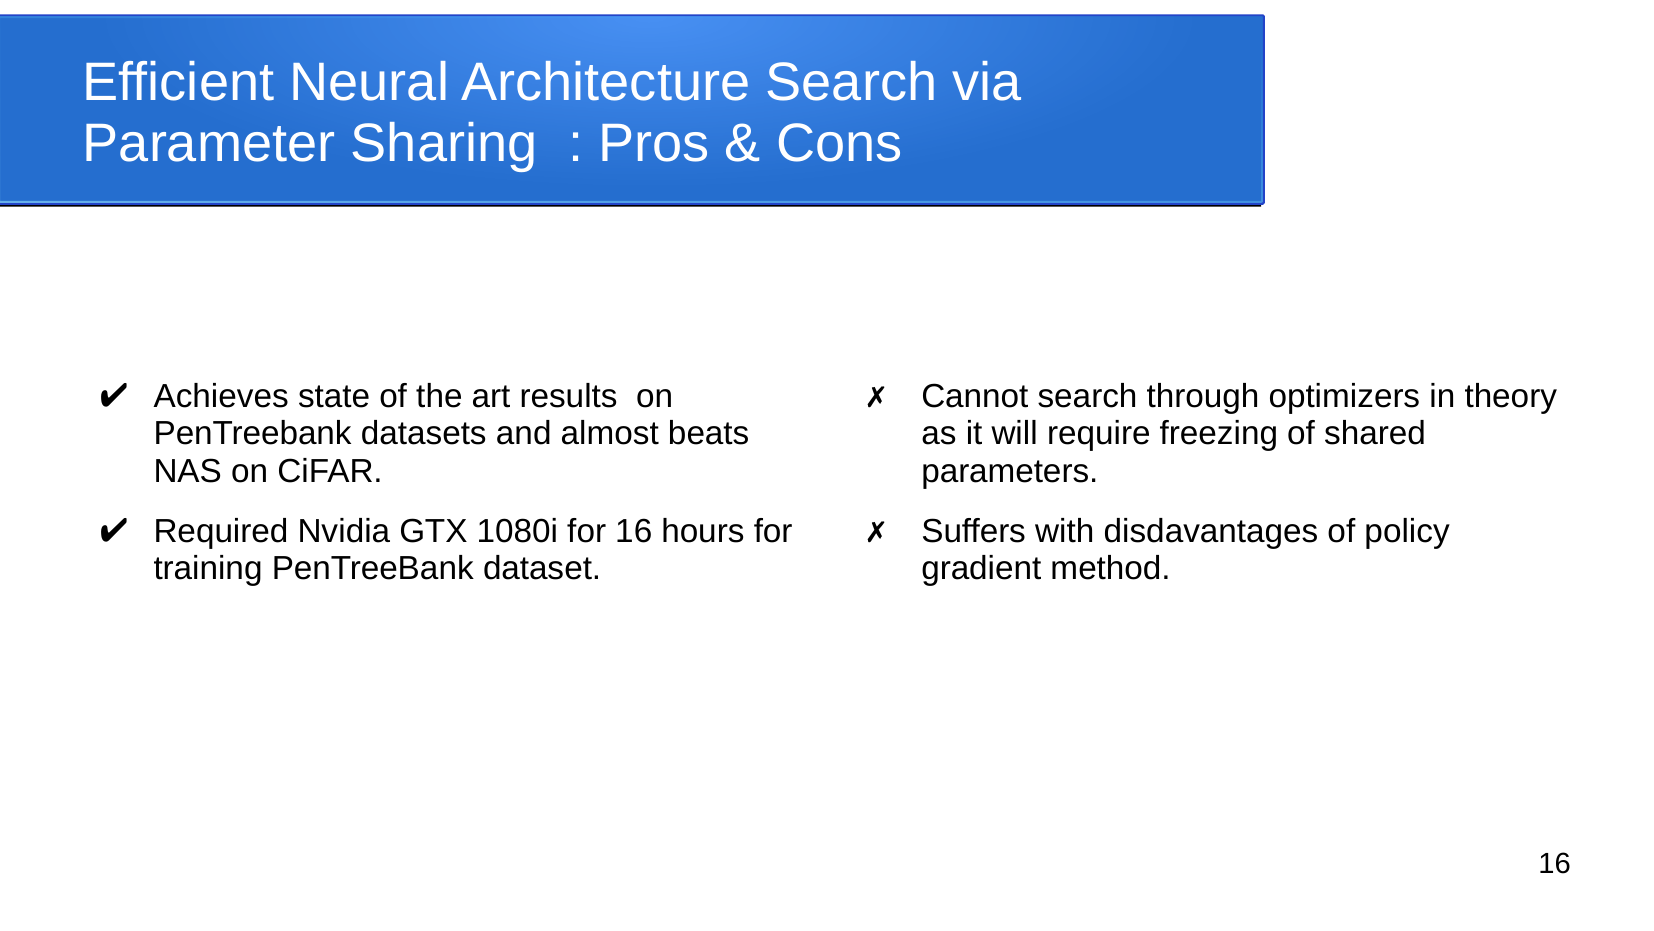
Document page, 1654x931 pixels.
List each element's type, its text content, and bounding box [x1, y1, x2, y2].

title Efficient Neural Architecture Search via Parameter Sharing : Pros & Cons [82, 35, 1235, 189]
list Achieves state of the art results on PenTreebank datasets and almost beats NAS on CiFAR. Required Nvidia GTX 1080i for 16 hours for training PenTreeBank dataset. [82, 377, 809, 918]
list Cannot search through optimizers in theory as it will require freezing of shared parameters. Suffers with disdavantages of policy gradient method. [850, 377, 1577, 918]
